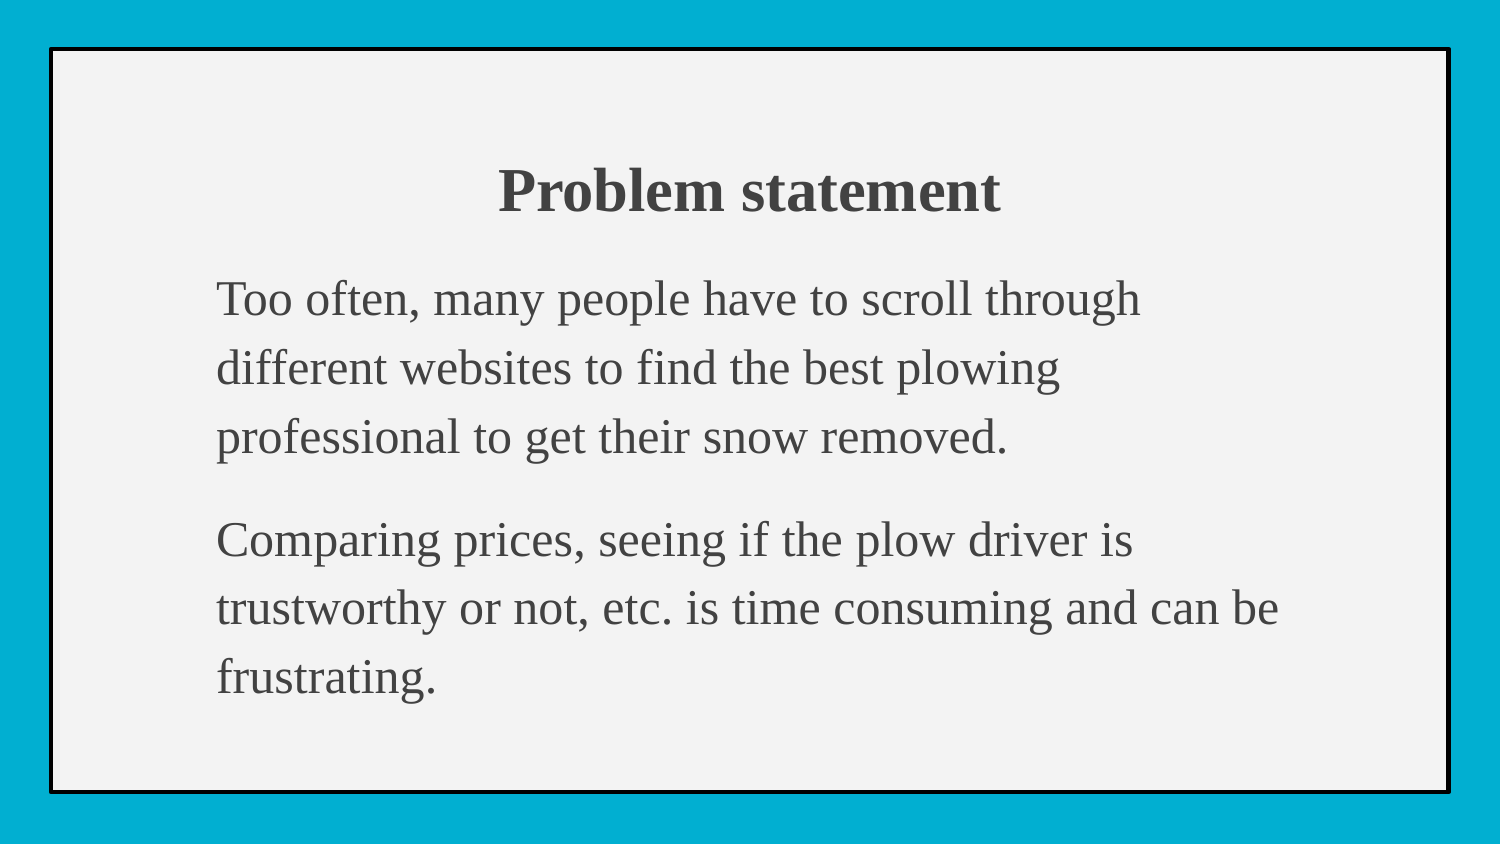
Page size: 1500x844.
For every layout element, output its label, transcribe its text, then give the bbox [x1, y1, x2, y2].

text_box Problem statement Too often, many people have to scroll through different websites to find the best plowing professional to get their snow removed. Comparing prices, seeing if the plow driver is trustworthy or not, etc. is time consuming and can be frustrating. [201, 144, 1299, 697]
list [51, 49, 1449, 792]
